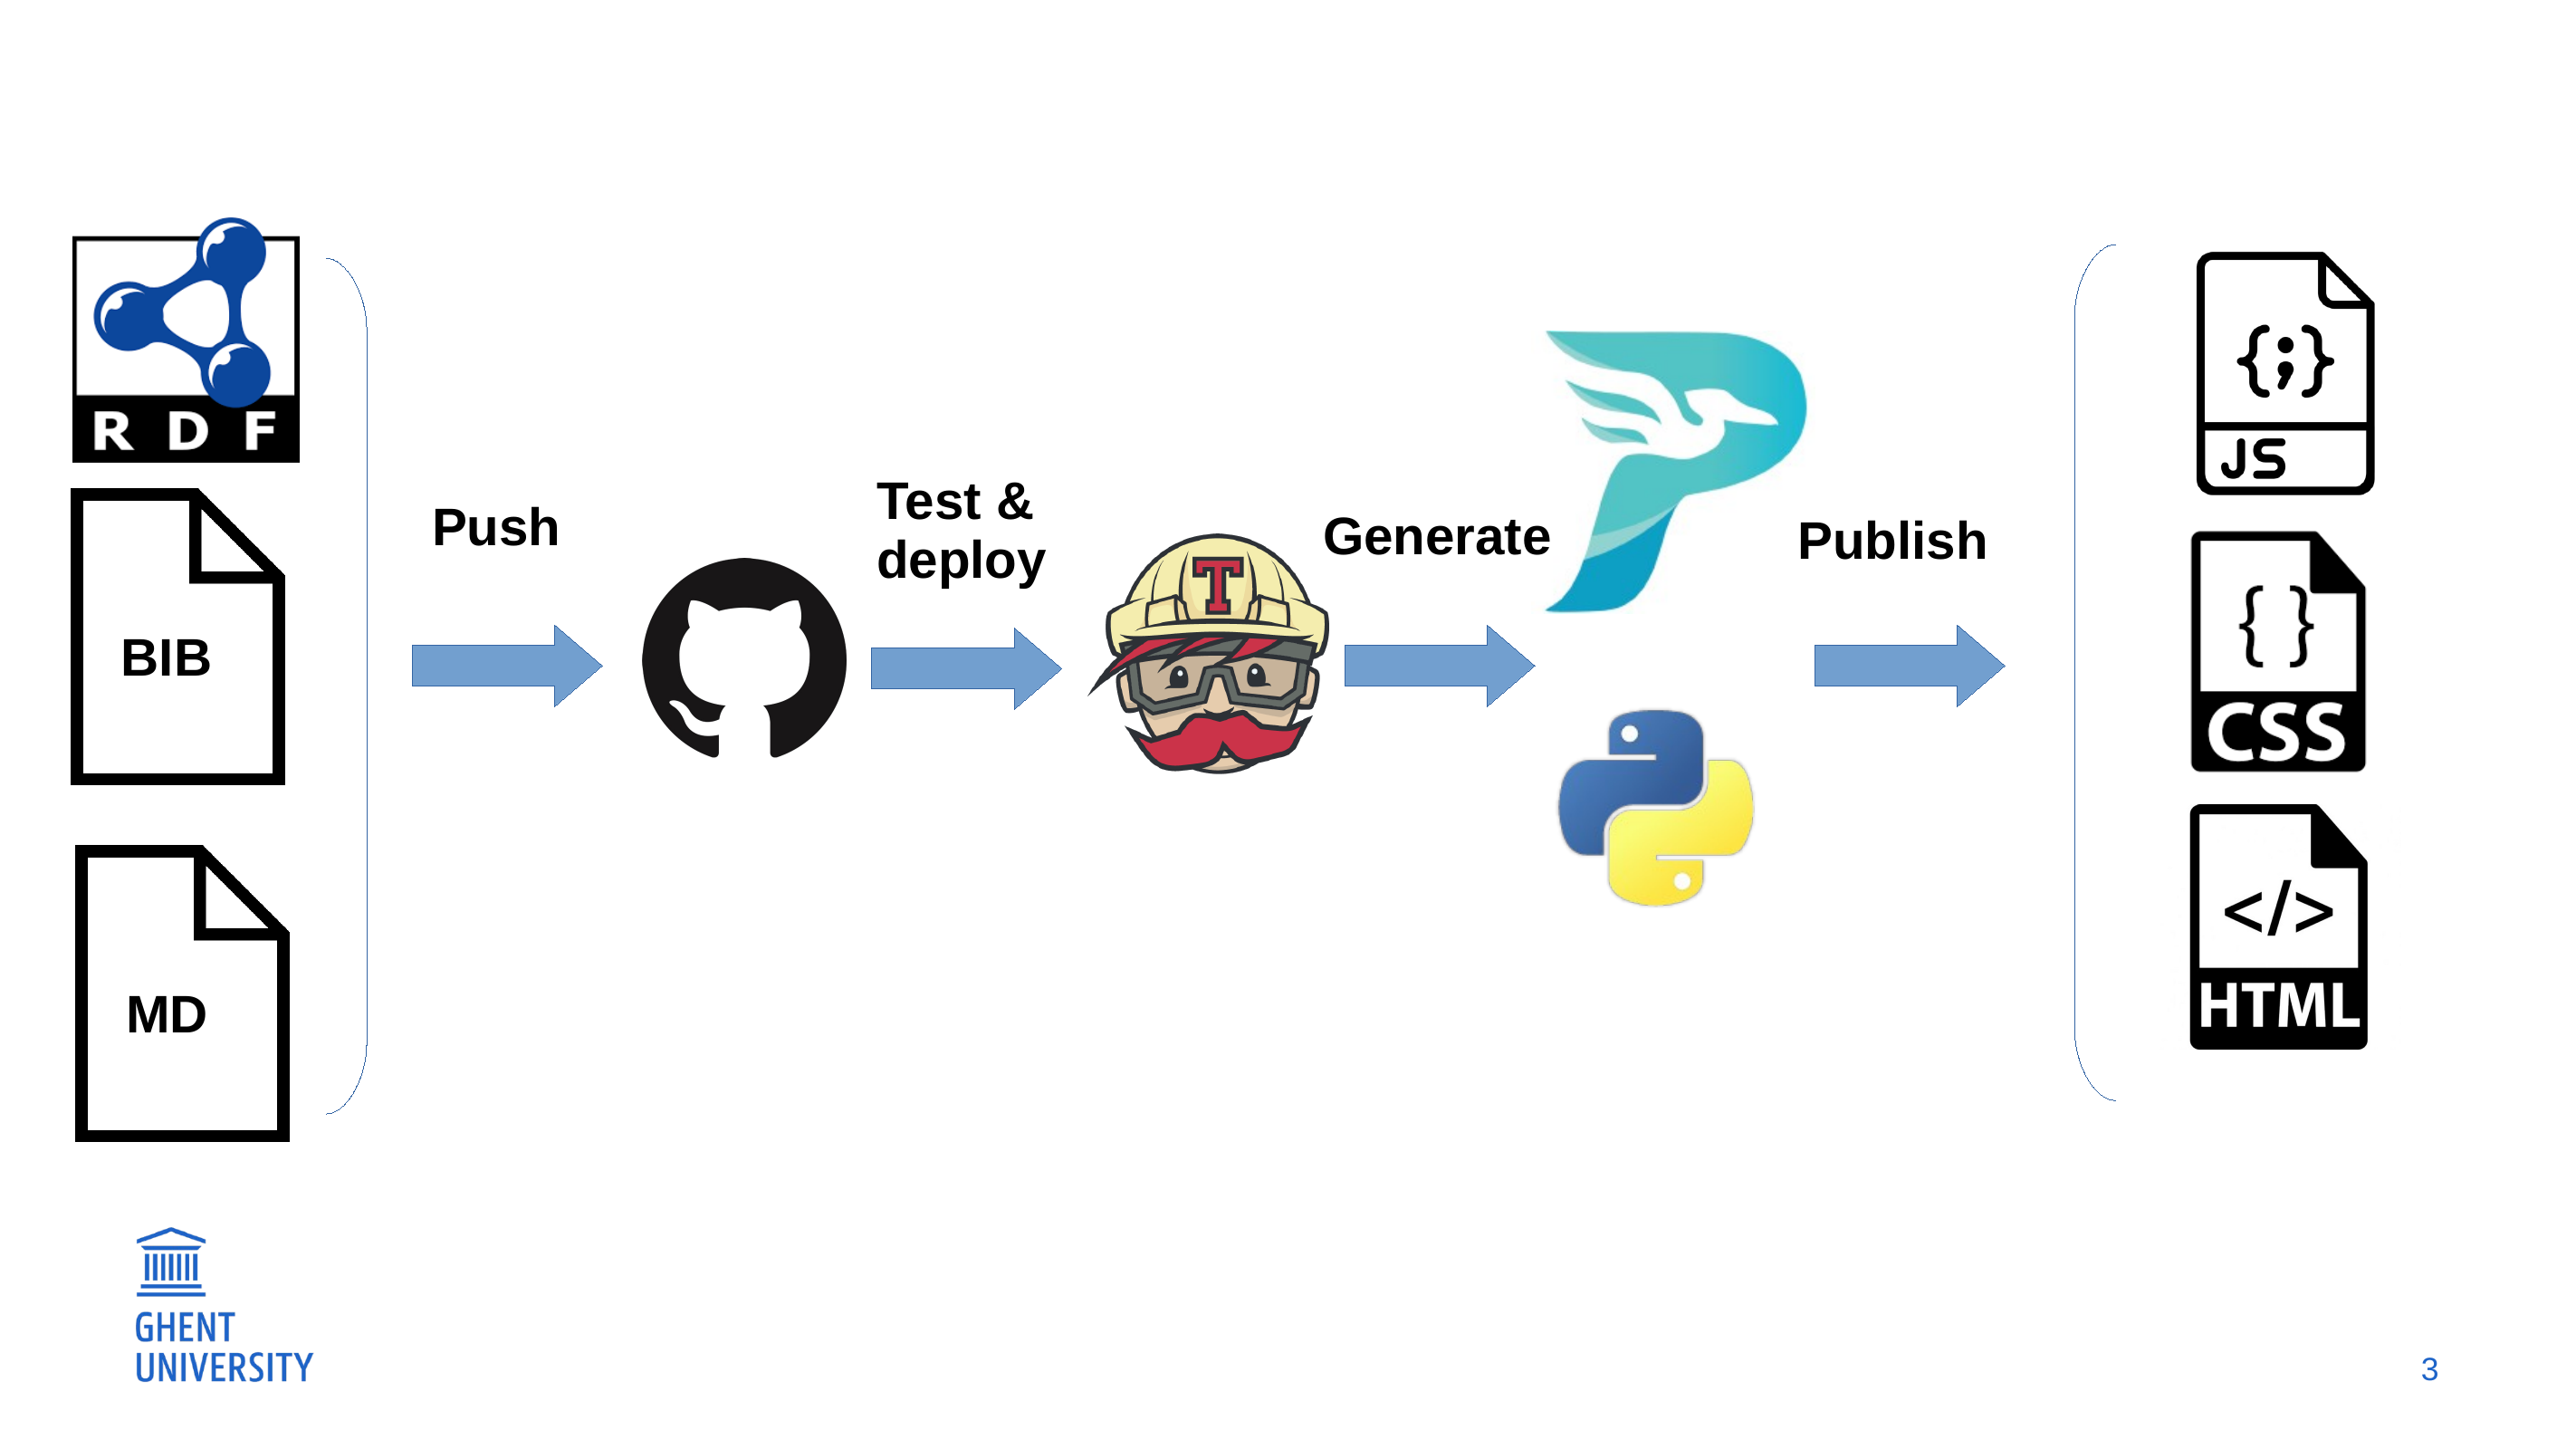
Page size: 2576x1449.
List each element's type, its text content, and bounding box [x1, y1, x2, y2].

text_box [1815, 636, 2006, 707]
text_box BIB [108, 621, 231, 695]
picture [72, 217, 300, 463]
picture [1087, 533, 1329, 775]
picture [68, 1175, 411, 1449]
text_box MD [112, 978, 235, 1051]
slide_number <number> [2315, 1329, 2453, 1407]
picture [1531, 331, 1815, 615]
picture [2156, 244, 2415, 504]
picture [2156, 804, 2401, 1050]
picture [2156, 529, 2401, 775]
picture [34, 845, 330, 1142]
text_box Publish [1784, 504, 2056, 636]
text_box Test & deploy [863, 465, 1108, 619]
picture [642, 558, 847, 763]
text_box Generate [1309, 500, 1582, 632]
text_box [1345, 632, 1536, 707]
text_box [871, 628, 1062, 710]
picture [29, 488, 326, 785]
picture [1515, 667, 1798, 951]
text_box Push [418, 491, 582, 577]
text_box [412, 625, 603, 707]
picture [1642, 544, 1647, 552]
